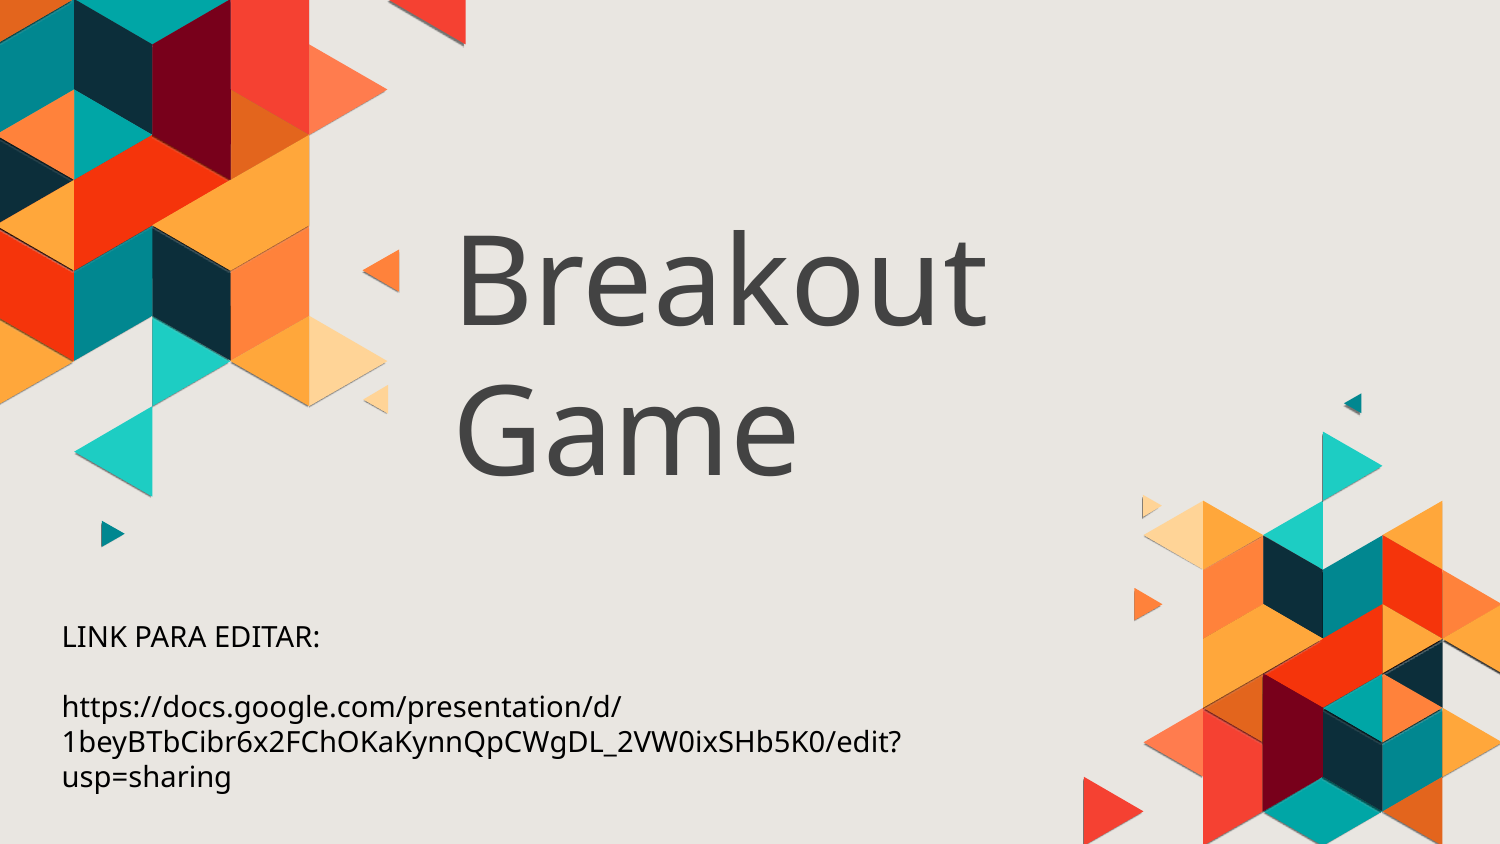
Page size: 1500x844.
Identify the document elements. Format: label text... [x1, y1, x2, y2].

title Breakout Game [437, 329, 1163, 516]
text_box LINK PARA EDITAR: https://docs.google.com/presentation/d/1beyBTbCibr6x2FChOKaKynnQpCWgDL_2VW0ixSHb5K0/edit?usp=sharing [46, 603, 990, 790]
